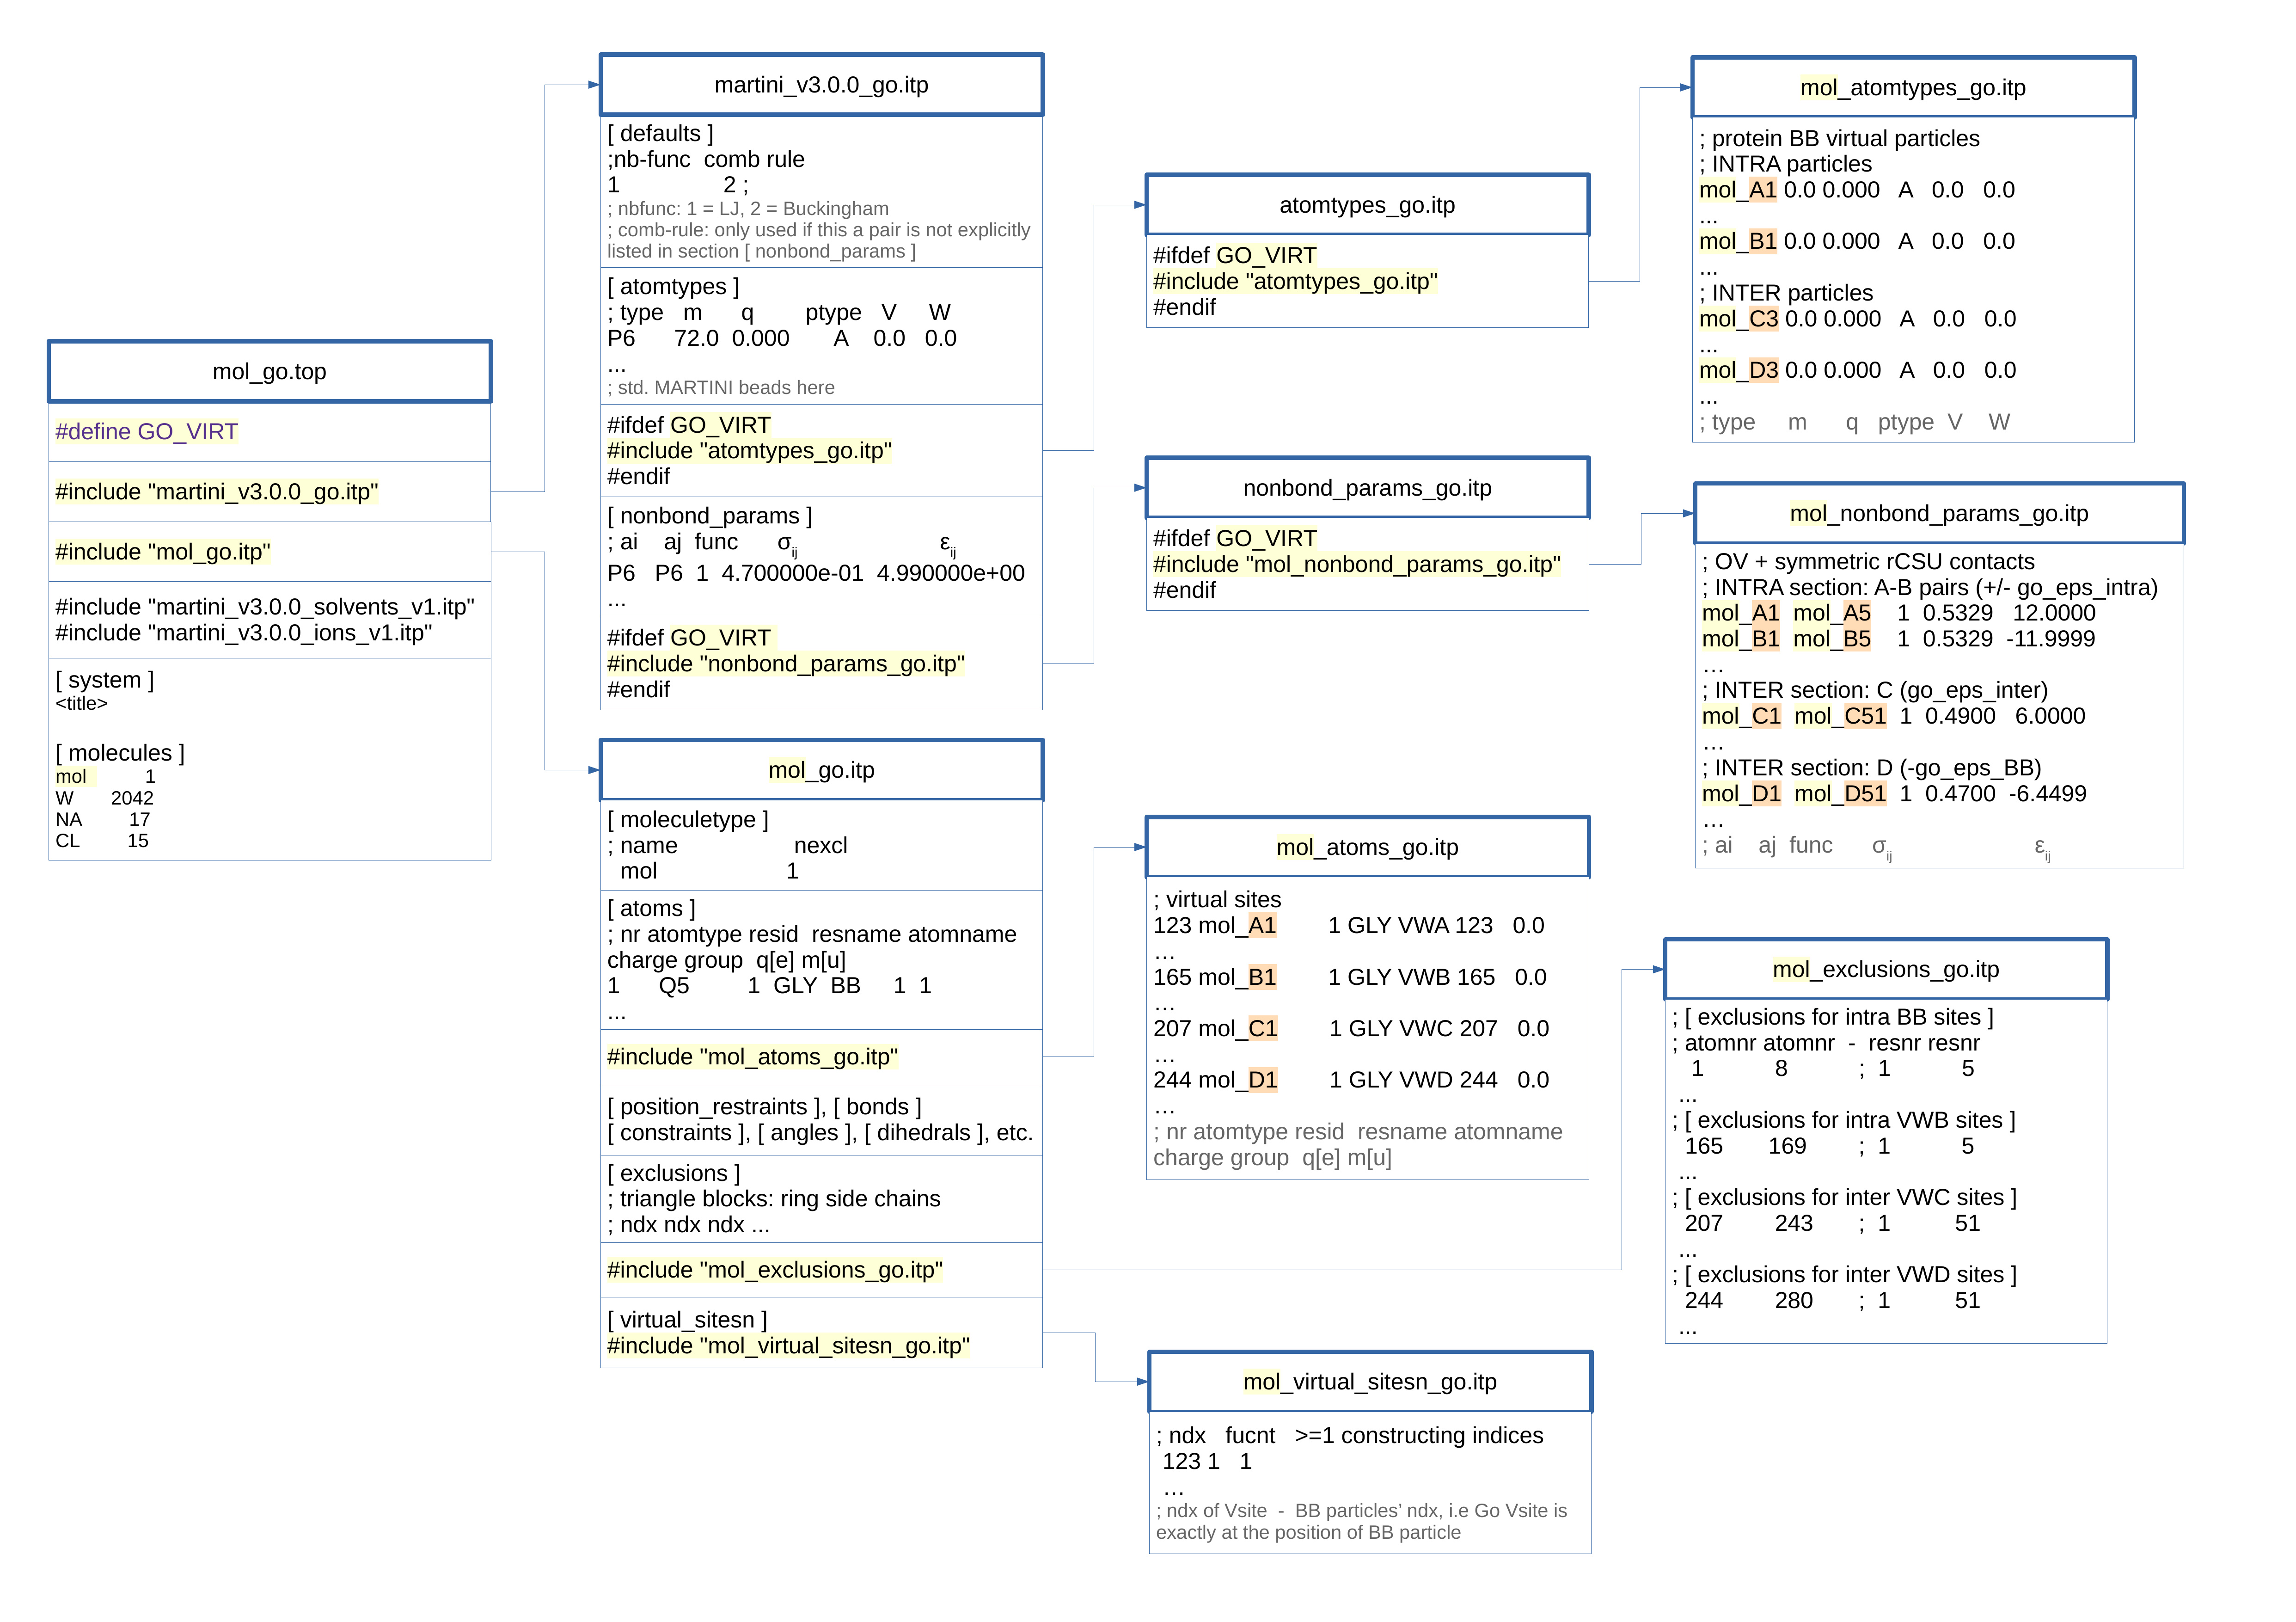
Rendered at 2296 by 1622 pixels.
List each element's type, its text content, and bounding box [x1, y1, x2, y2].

text_box atomtypes_go.itp [1146, 174, 1589, 235]
text_box [ nonbond_params ] ; ai aj func σij εij P6 P6 1 4.700000e-01 4.990000e+00 ... [600, 497, 1043, 617]
text_box mol_atoms_go.itp [1146, 817, 1589, 877]
text_box #include "mol_go.itp" [49, 522, 491, 581]
text_box [ exclusions ] ; triangle blocks: ring side chains ; ndx ndx ndx ... [600, 1155, 1043, 1242]
text_box mol_atomtypes_go.itp [1692, 57, 2135, 117]
text_box mol_go.itp [600, 740, 1043, 800]
text_box ; virtual sites 123 mol_A1 1 GLY VWA 123 0.0 … 165 mol_B1 1 GLY VWB 165 0.0 … 207 mol_C1 1 GLY VWC 207 0.0 … 244 mol_D1 1 GLY VWD 244 0.0 … ; nr atomtype resid resname atomname charge group q[e] m[u] [1146, 877, 1589, 1180]
text_box nonbond_params_go.itp [1146, 457, 1589, 517]
text_box #ifdef GO_VIRT #include "mol_nonbond_params_go.itp" #endif [1146, 517, 1589, 611]
text_box #ifdef GO_VIRT #include "nonbond_params_go.itp" #endif [600, 617, 1043, 710]
text_box mol_nonbond_params_go.itp [1695, 483, 2184, 543]
text_box #include "mol_exclusions_go.itp" [600, 1242, 1043, 1297]
text_box [ atoms ] ; nr atomtype resid resname atomname charge group q[e] m[u] 1 Q5 1 GLY BB 1 1 ... [600, 890, 1043, 1029]
text_box [ moleculetype ] ; name nexcl mol 1 [600, 800, 1043, 890]
text_box ; OV + symmetric rCSU contacts ; INTRA section: A-B pairs (+/- go_eps_intra) mol_A1 mol_A5 1 0.5329 12.0000 mol_B1 mol_B5 1 0.5329 -11.9999 … ; INTER section: C (go_eps_inter) mol_C1 mol_C51 1 0.4900 6.0000 … ; INTER section: D (-go_eps_BB) mol_D1 mol_D51 1 0.4700 -6.4499 … ; ai aj func σij εij [1695, 543, 2184, 868]
text_box [ defaults ] ;nb-func comb rule 1 2 ; ; nbfunc: 1 = LJ, 2 = Buckingham ; comb-rule: only used if this a pair is not explicitly listed in section [ nonbond_params ] [600, 115, 1043, 267]
text_box #include "martini_v3.0.0_go.itp" [49, 461, 491, 522]
text_box mol_virtual_sitesn_go.itp [1149, 1352, 1592, 1412]
text_box [ position_restraints ], [ bonds ] [ constraints ], [ angles ], [ dihedrals ], etc. [600, 1084, 1043, 1155]
text_box mol_exclusions_go.itp [1665, 939, 2108, 1000]
text_box [ system ] <title> [ molecules ] mol 1 W 2042 NA 17 CL 15 [49, 658, 491, 860]
text_box ; ndx fucnt >=1 constructing indices 123 1 1 … ; ndx of Vsite - BB particles’ ndx, i.e Go Vsite is exactly at the position of BB particle [1149, 1412, 1592, 1554]
text_box [ atomtypes ] ; type m q ptype V W P6 72.0 0.000 A 0.0 0.0 ... ; std. MARTINI beads here [600, 267, 1043, 404]
text_box #ifdef GO_VIRT #include "atomtypes_go.itp" #endif [600, 404, 1043, 497]
text_box #define GO_VIRT [49, 402, 491, 461]
text_box ; protein BB virtual particles ; INTRA particles mol_A1 0.0 0.000 A 0.0 0.0 ... mol_B1 0.0 0.000 A 0.0 0.0 ... ; INTER particles mol_C3 0.0 0.000 A 0.0 0.0 ... mol_D3 0.0 0.000 A 0.0 0.0 ... ; type m q ptype V W [1692, 117, 2135, 442]
text_box [ virtual_sitesn ] #include "mol_virtual_sitesn_go.itp" [600, 1297, 1043, 1368]
text_box ; [ exclusions for intra BB sites ] ; atomnr atomnr - resnr resnr 1 8 ; 1 5 ... ; [ exclusions for intra VWB sites ] 165 169 ; 1 5 ... ; [ exclusions for inter VWC sites ] 207 243 ; 1 51 ... ; [ exclusions for inter VWD sites ] 244 280 ; 1 51 ... [1665, 999, 2107, 1344]
text_box #include "mol_atoms_go.itp" [600, 1029, 1043, 1084]
text_box martini_v3.0.0_go.itp [600, 55, 1043, 115]
text_box mol_go.top [49, 341, 491, 402]
text_box #include "martini_v3.0.0_solvents_v1.itp" #include "martini_v3.0.0_ions_v1.itp" [49, 581, 491, 658]
text_box #ifdef GO_VIRT #include "atomtypes_go.itp" #endif [1146, 234, 1589, 328]
